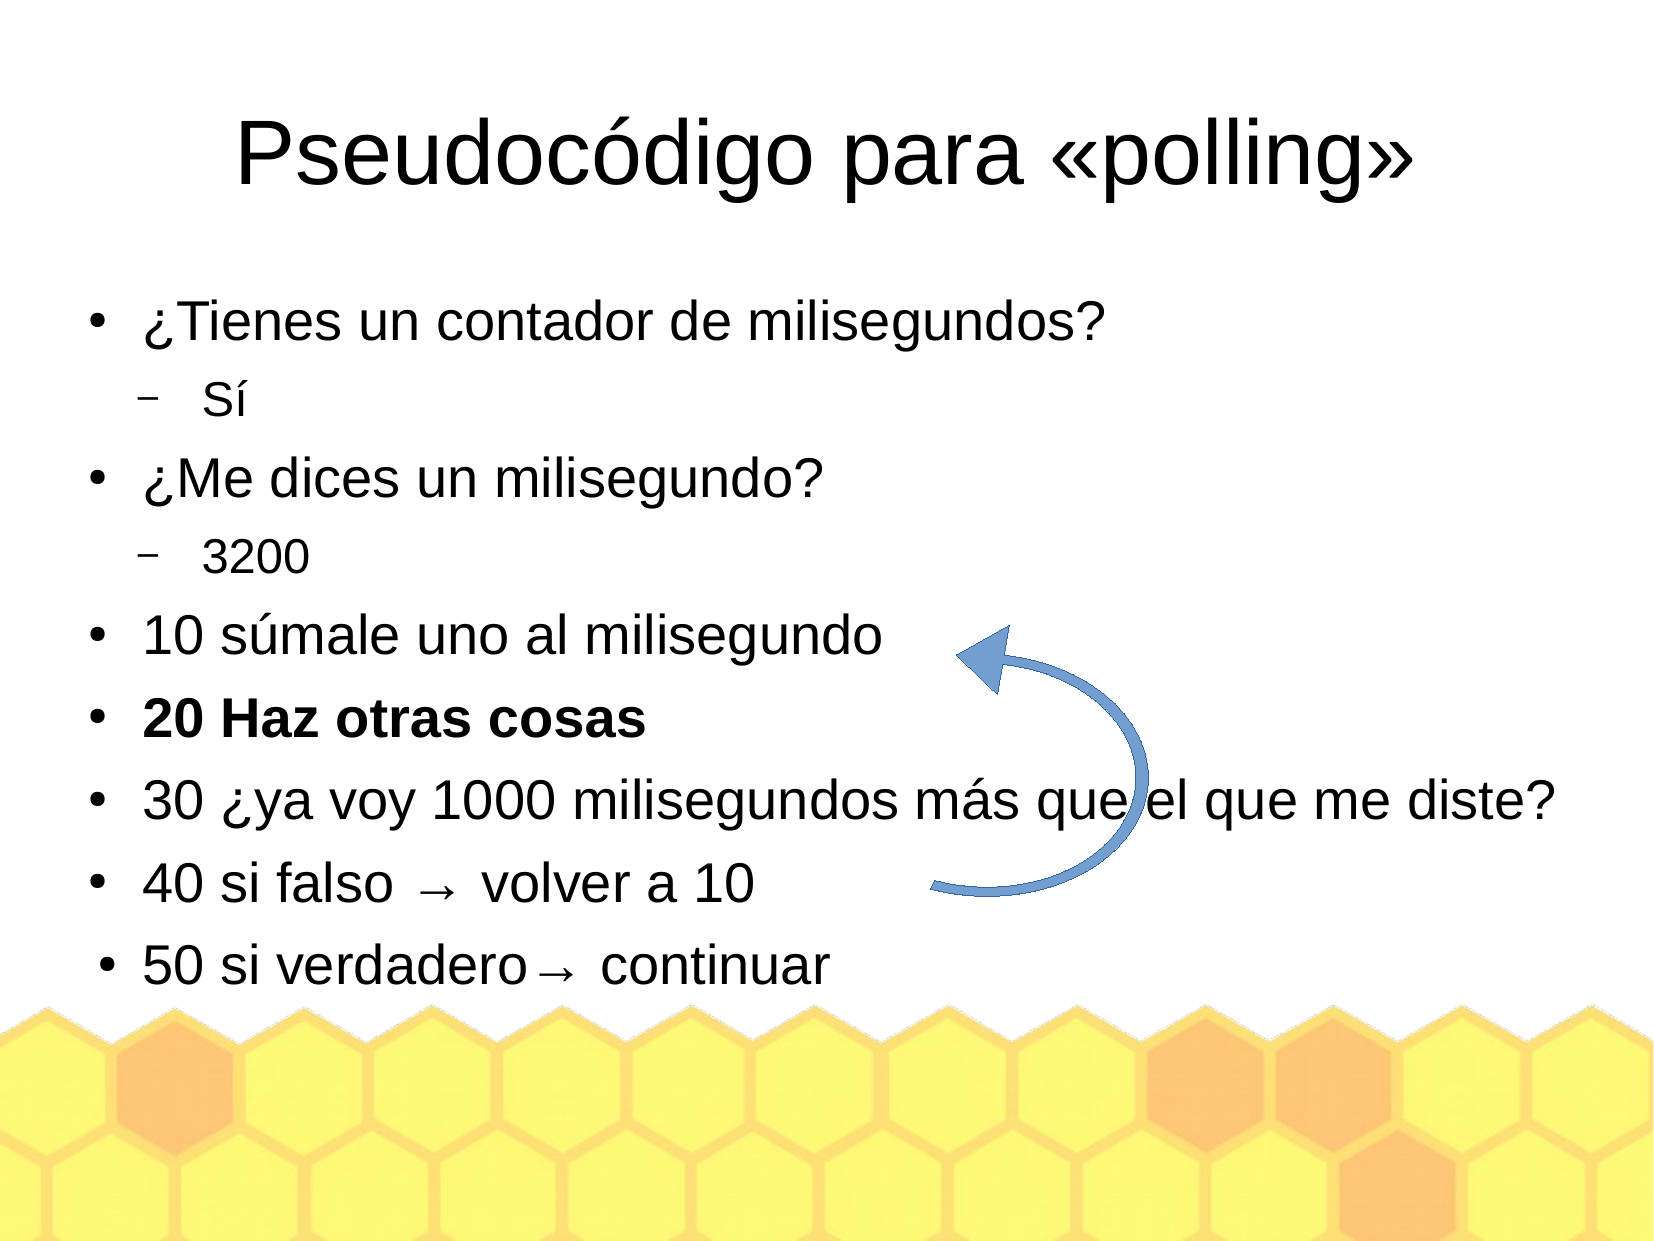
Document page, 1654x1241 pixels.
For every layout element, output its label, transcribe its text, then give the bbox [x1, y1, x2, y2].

picture [0, 1001, 1654, 1241]
title Pseudocódigo para «polling» [82, 49, 1571, 257]
list ¿Tienes un contador de milisegundos? Sí ¿Me dices un milisegundo? 3200 10 súmale uno al milisegundo 20 Haz otras cosas 30 ¿ya voy 1000 milisegundos más que el que me diste? 40 si falso → volver a 10 50 si verdadero→ continuar [82, 290, 1571, 1010]
